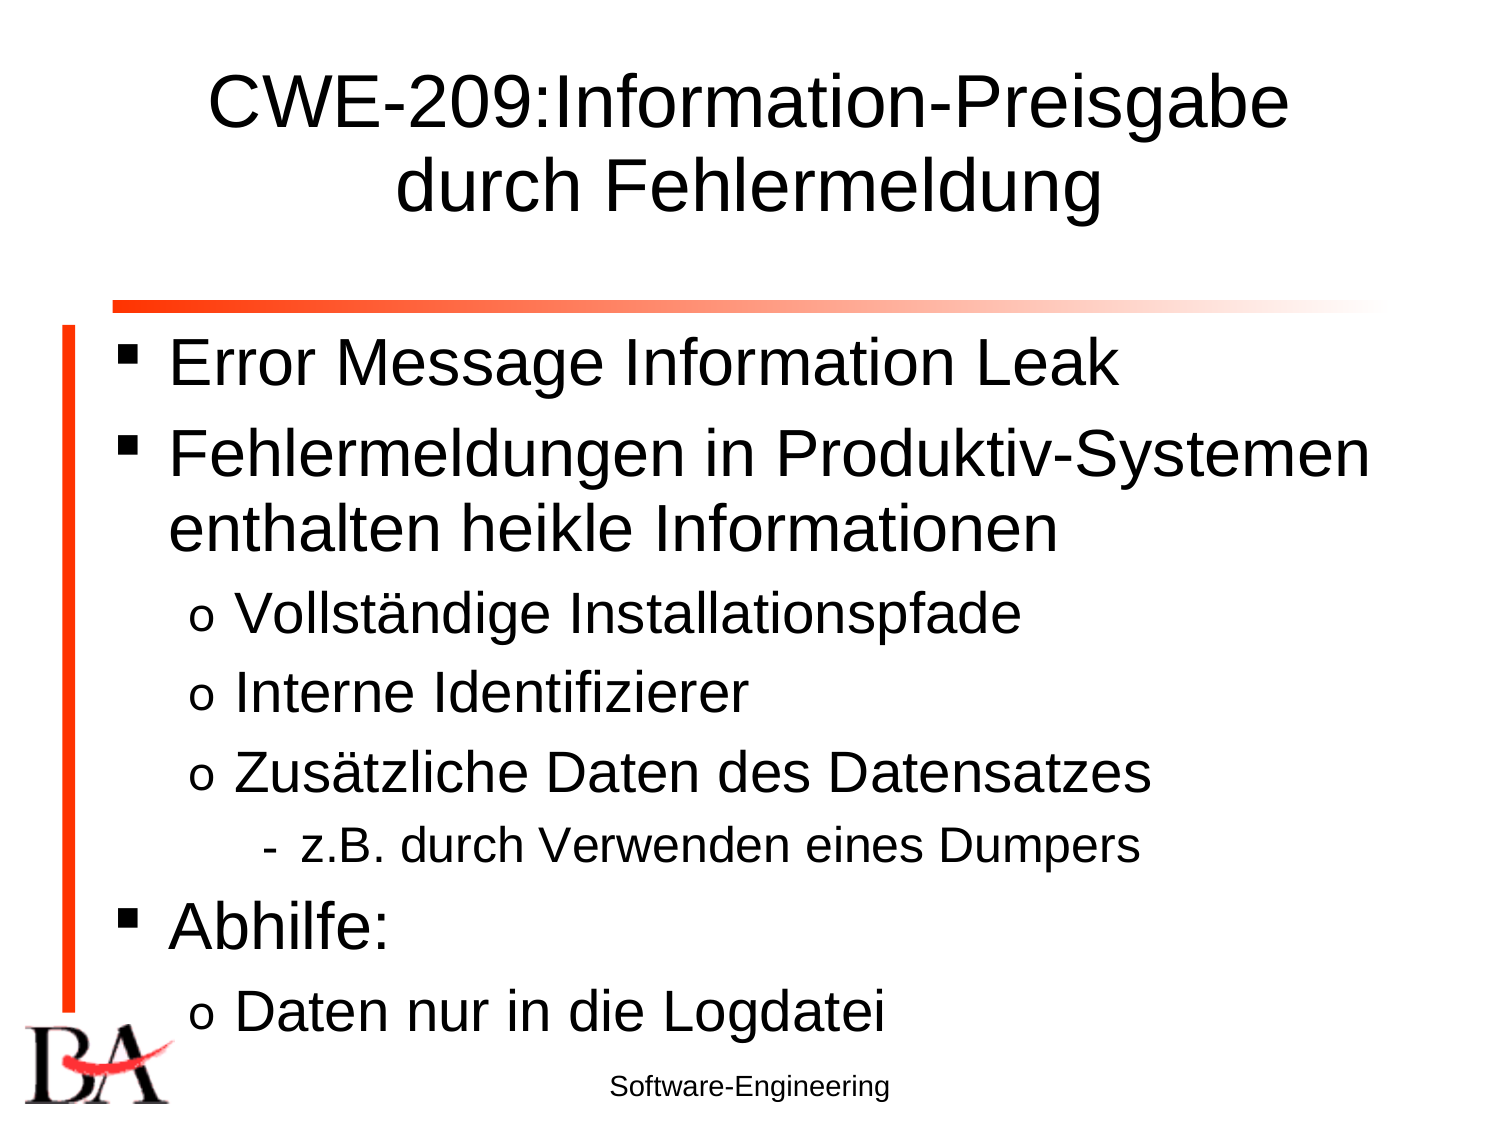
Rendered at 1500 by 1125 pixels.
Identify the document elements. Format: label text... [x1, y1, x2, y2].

list Error Message Information Leak Fehlermeldungen in Produktiv-Systemen enthalten heikle Informationen Vollständige Installationspfade Interne Identifizierer Zusätzliche Daten des Datensatzes z.B. durch Verwenden eines Dumpers Abhilfe: Daten nur in die Logdatei [112, 324, 1388, 1043]
picture [24, 1024, 175, 1104]
title CWE-209:Information-Preisgabe durch Fehlermeldung [112, 28, 1388, 259]
